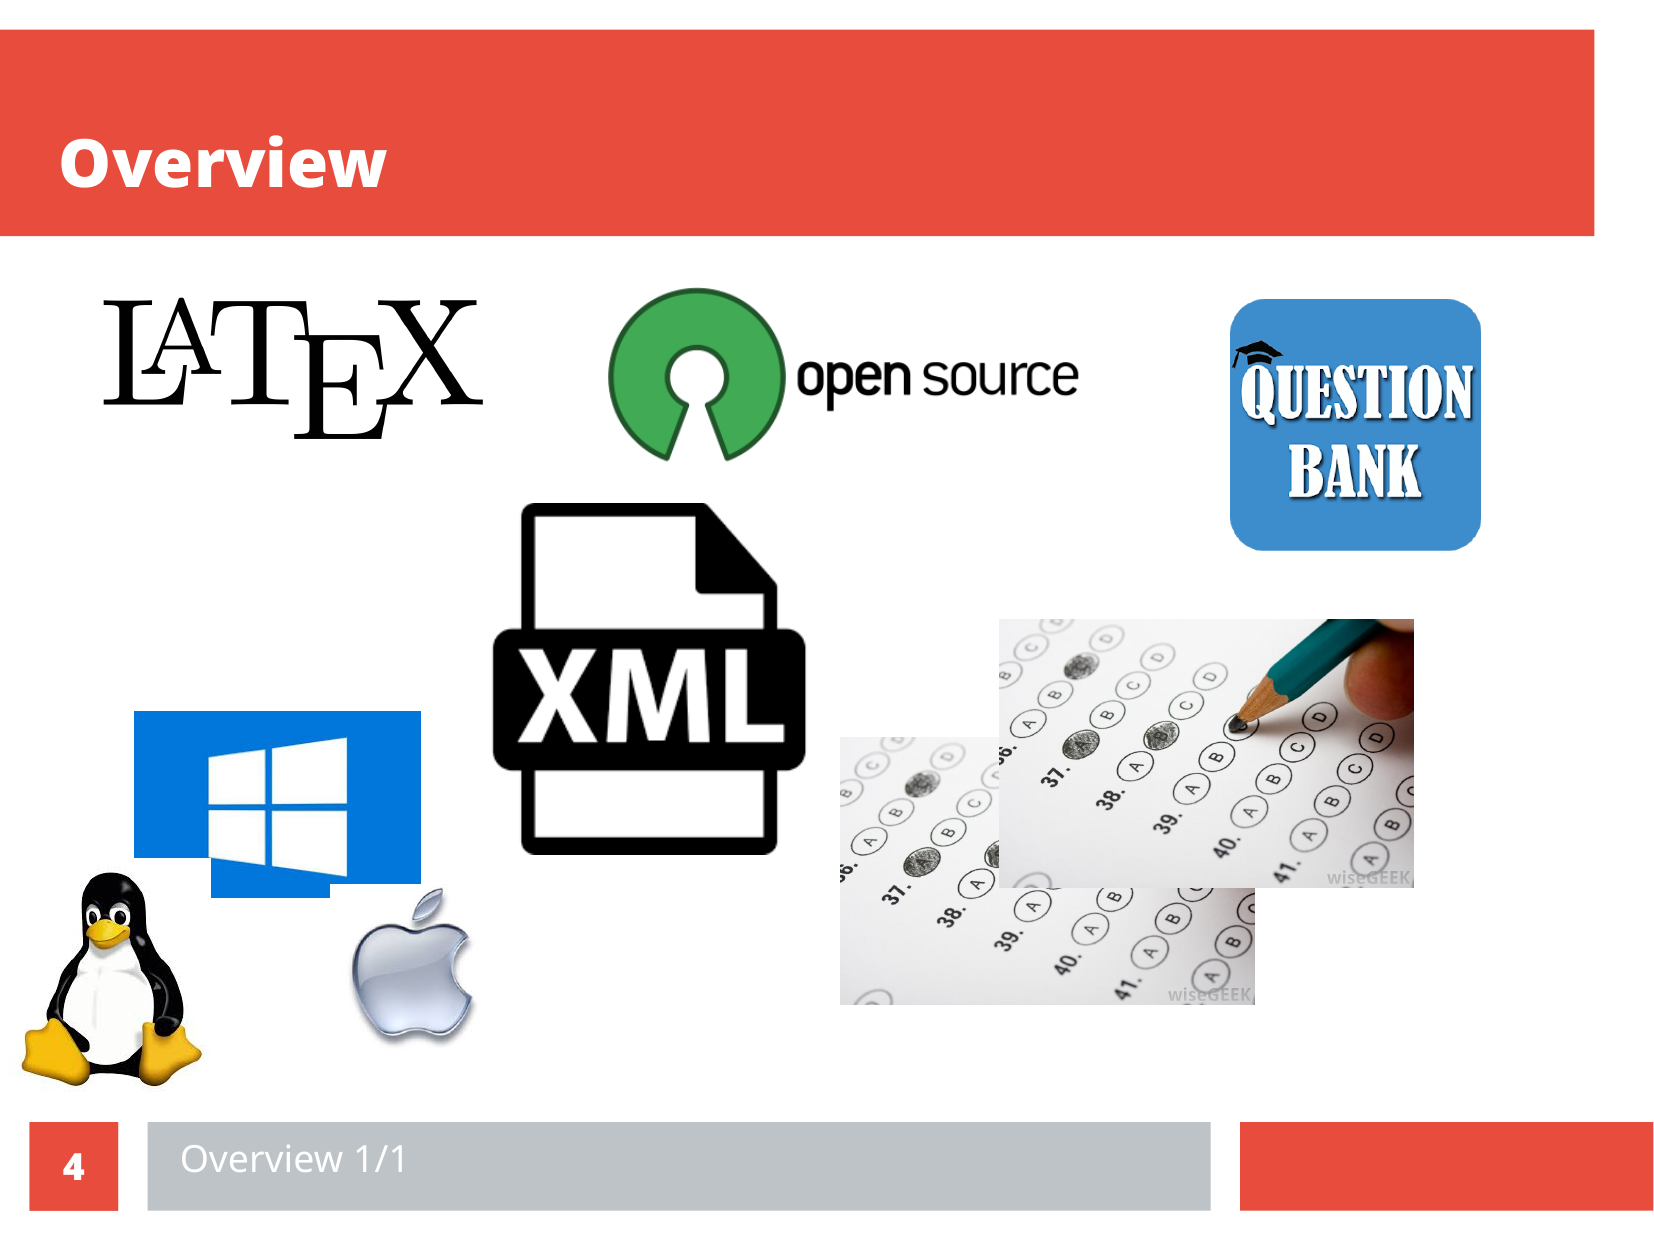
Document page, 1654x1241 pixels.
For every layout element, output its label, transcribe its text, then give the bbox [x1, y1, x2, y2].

picture [9, 711, 496, 1096]
picture [473, 503, 826, 856]
title Overview [59, 59, 1595, 207]
text_box Overview 1/1 [165, 1125, 736, 1184]
picture [555, 269, 1140, 483]
picture [840, 619, 1414, 1006]
picture [90, 284, 496, 454]
picture [1230, 299, 1481, 551]
